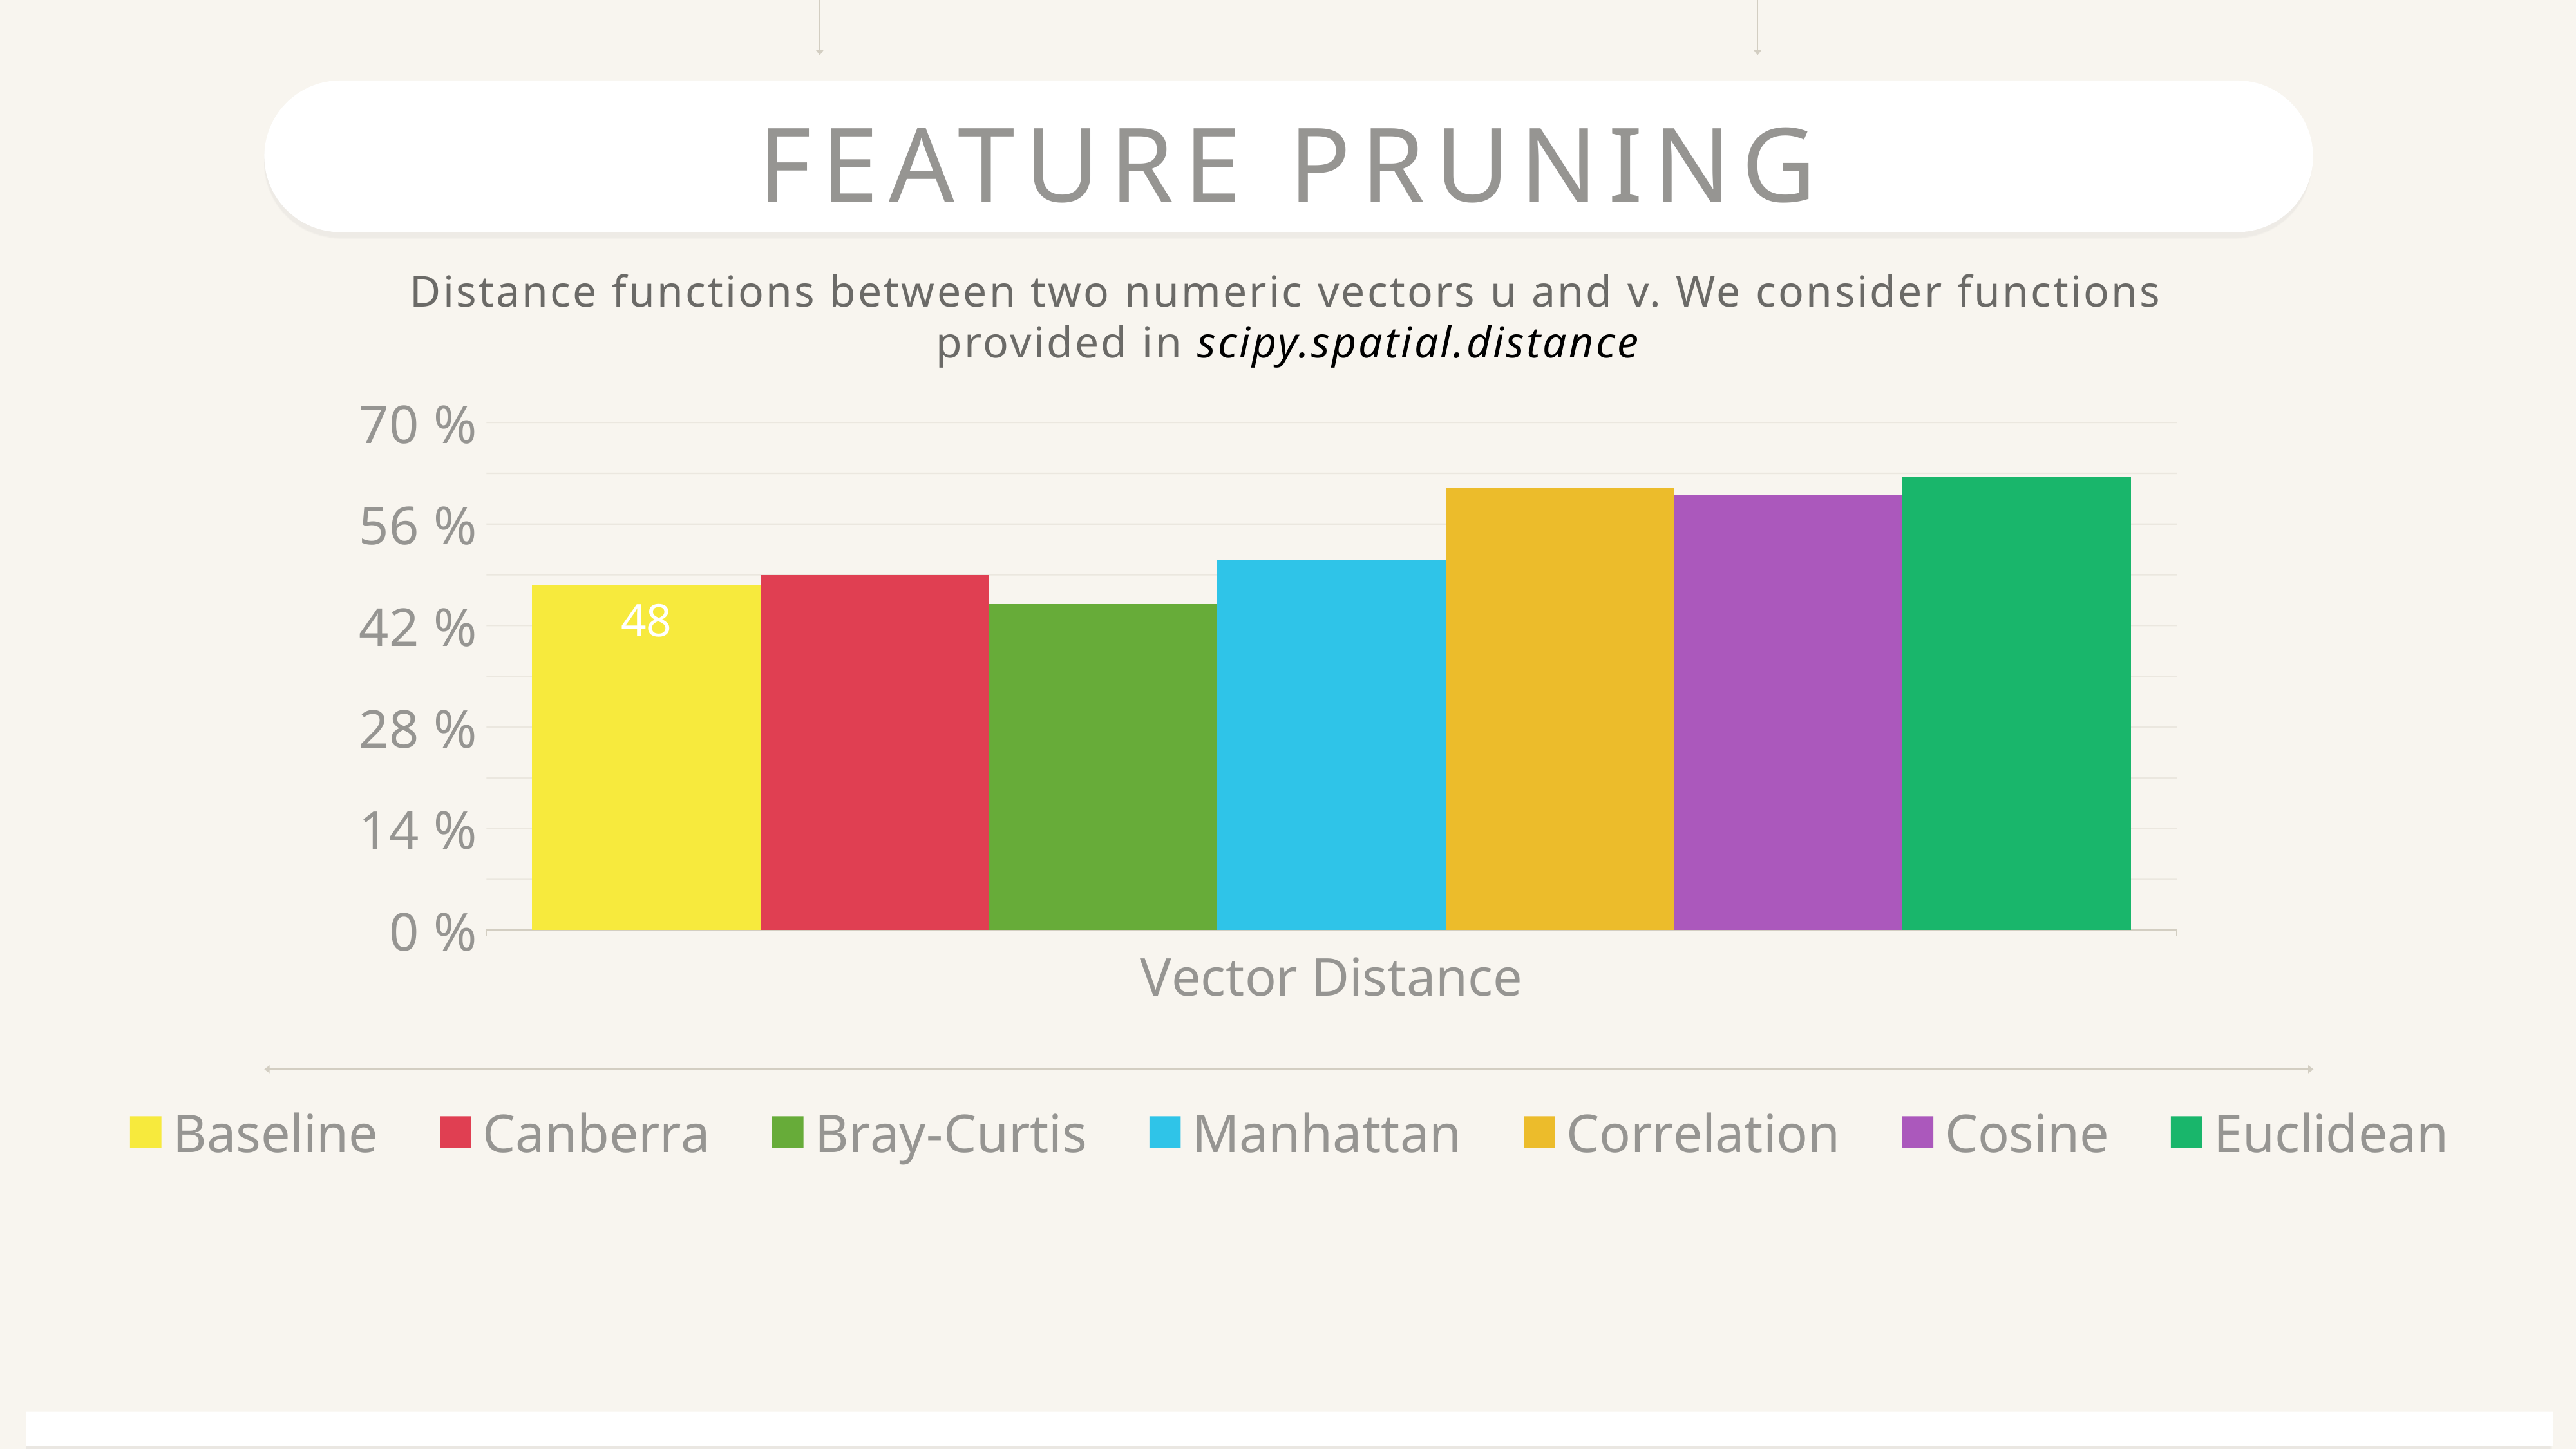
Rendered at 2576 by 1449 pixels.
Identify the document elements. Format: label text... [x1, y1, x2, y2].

title feature pruning [398, 91, 2178, 231]
list Distance functions between two numeric vectors u and v. We consider functions provided in scipy.spatial.distance [398, 264, 2178, 329]
